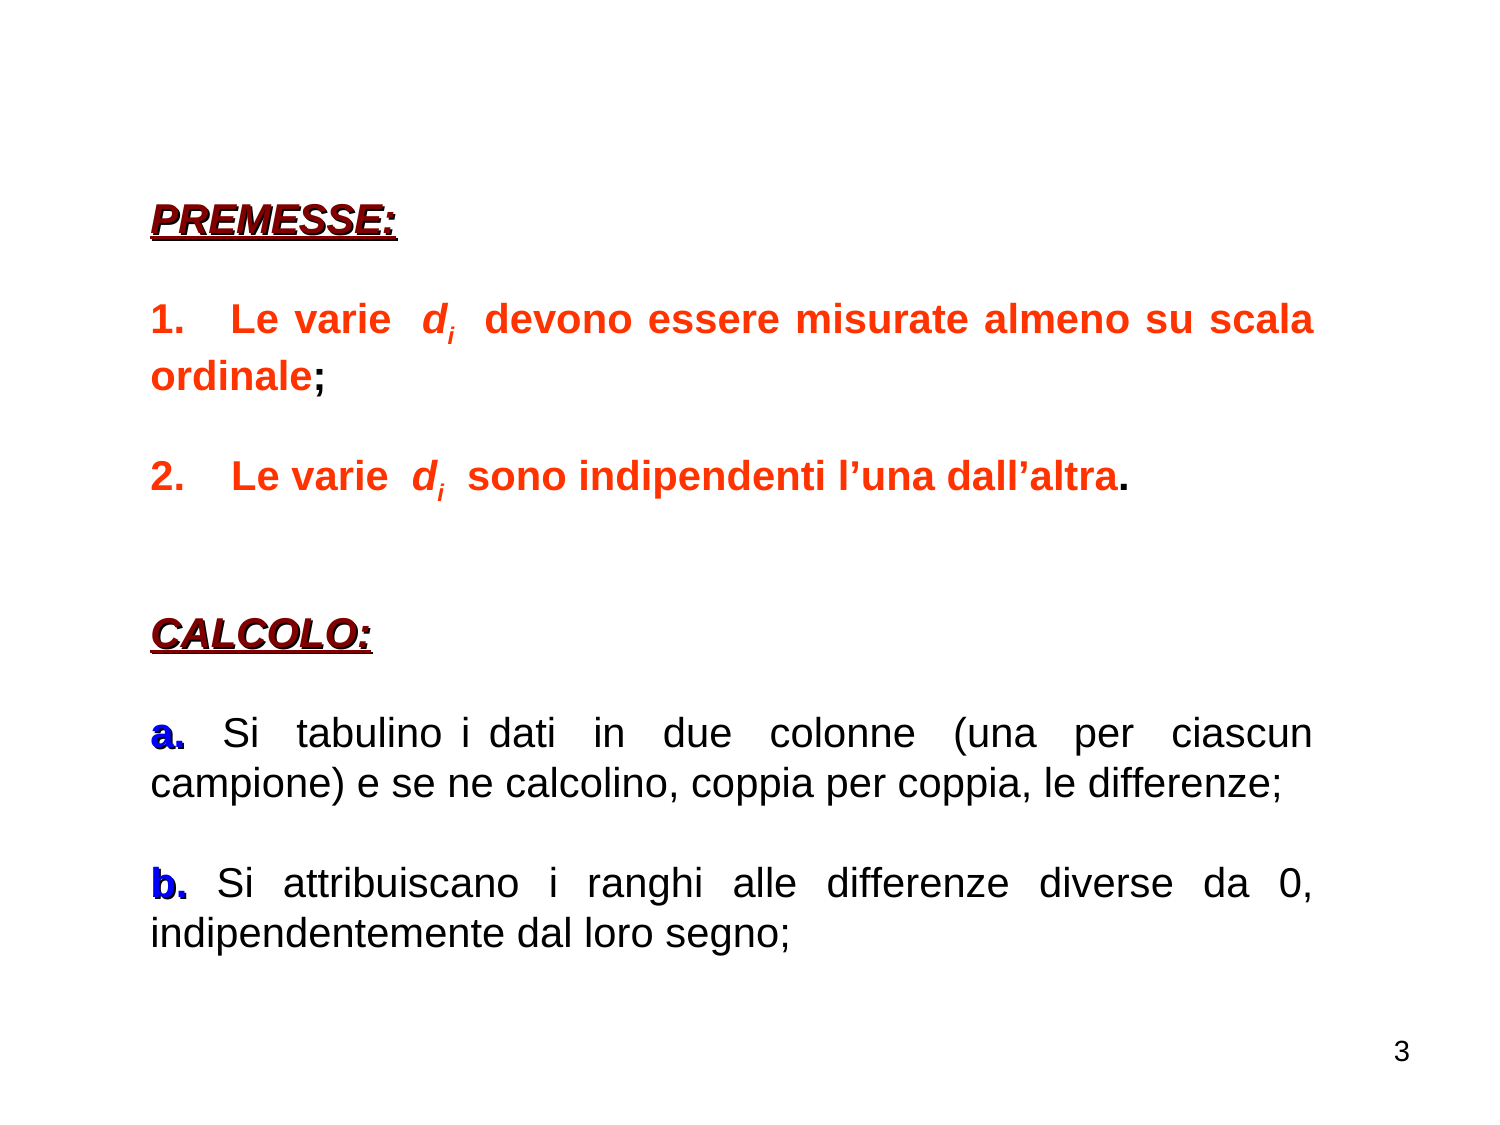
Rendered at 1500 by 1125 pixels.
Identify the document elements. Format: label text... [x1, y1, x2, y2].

text_box <numero> [1074, 1024, 1426, 1103]
text_box PREMESSE: 1. Le varie di devono essere misurate almeno su scala ordinale; 2. Le varie di sono indipendenti l’una dall’altra. CALCOLO: a. Si tabulino i dati in due colonne (una per ciascun campione) e se ne calcolino, coppia per coppia, le differenze; b. Si attribuiscano i ranghi alle differenze diverse da 0, indipendentemente dal loro segno; [135, 184, 1329, 965]
